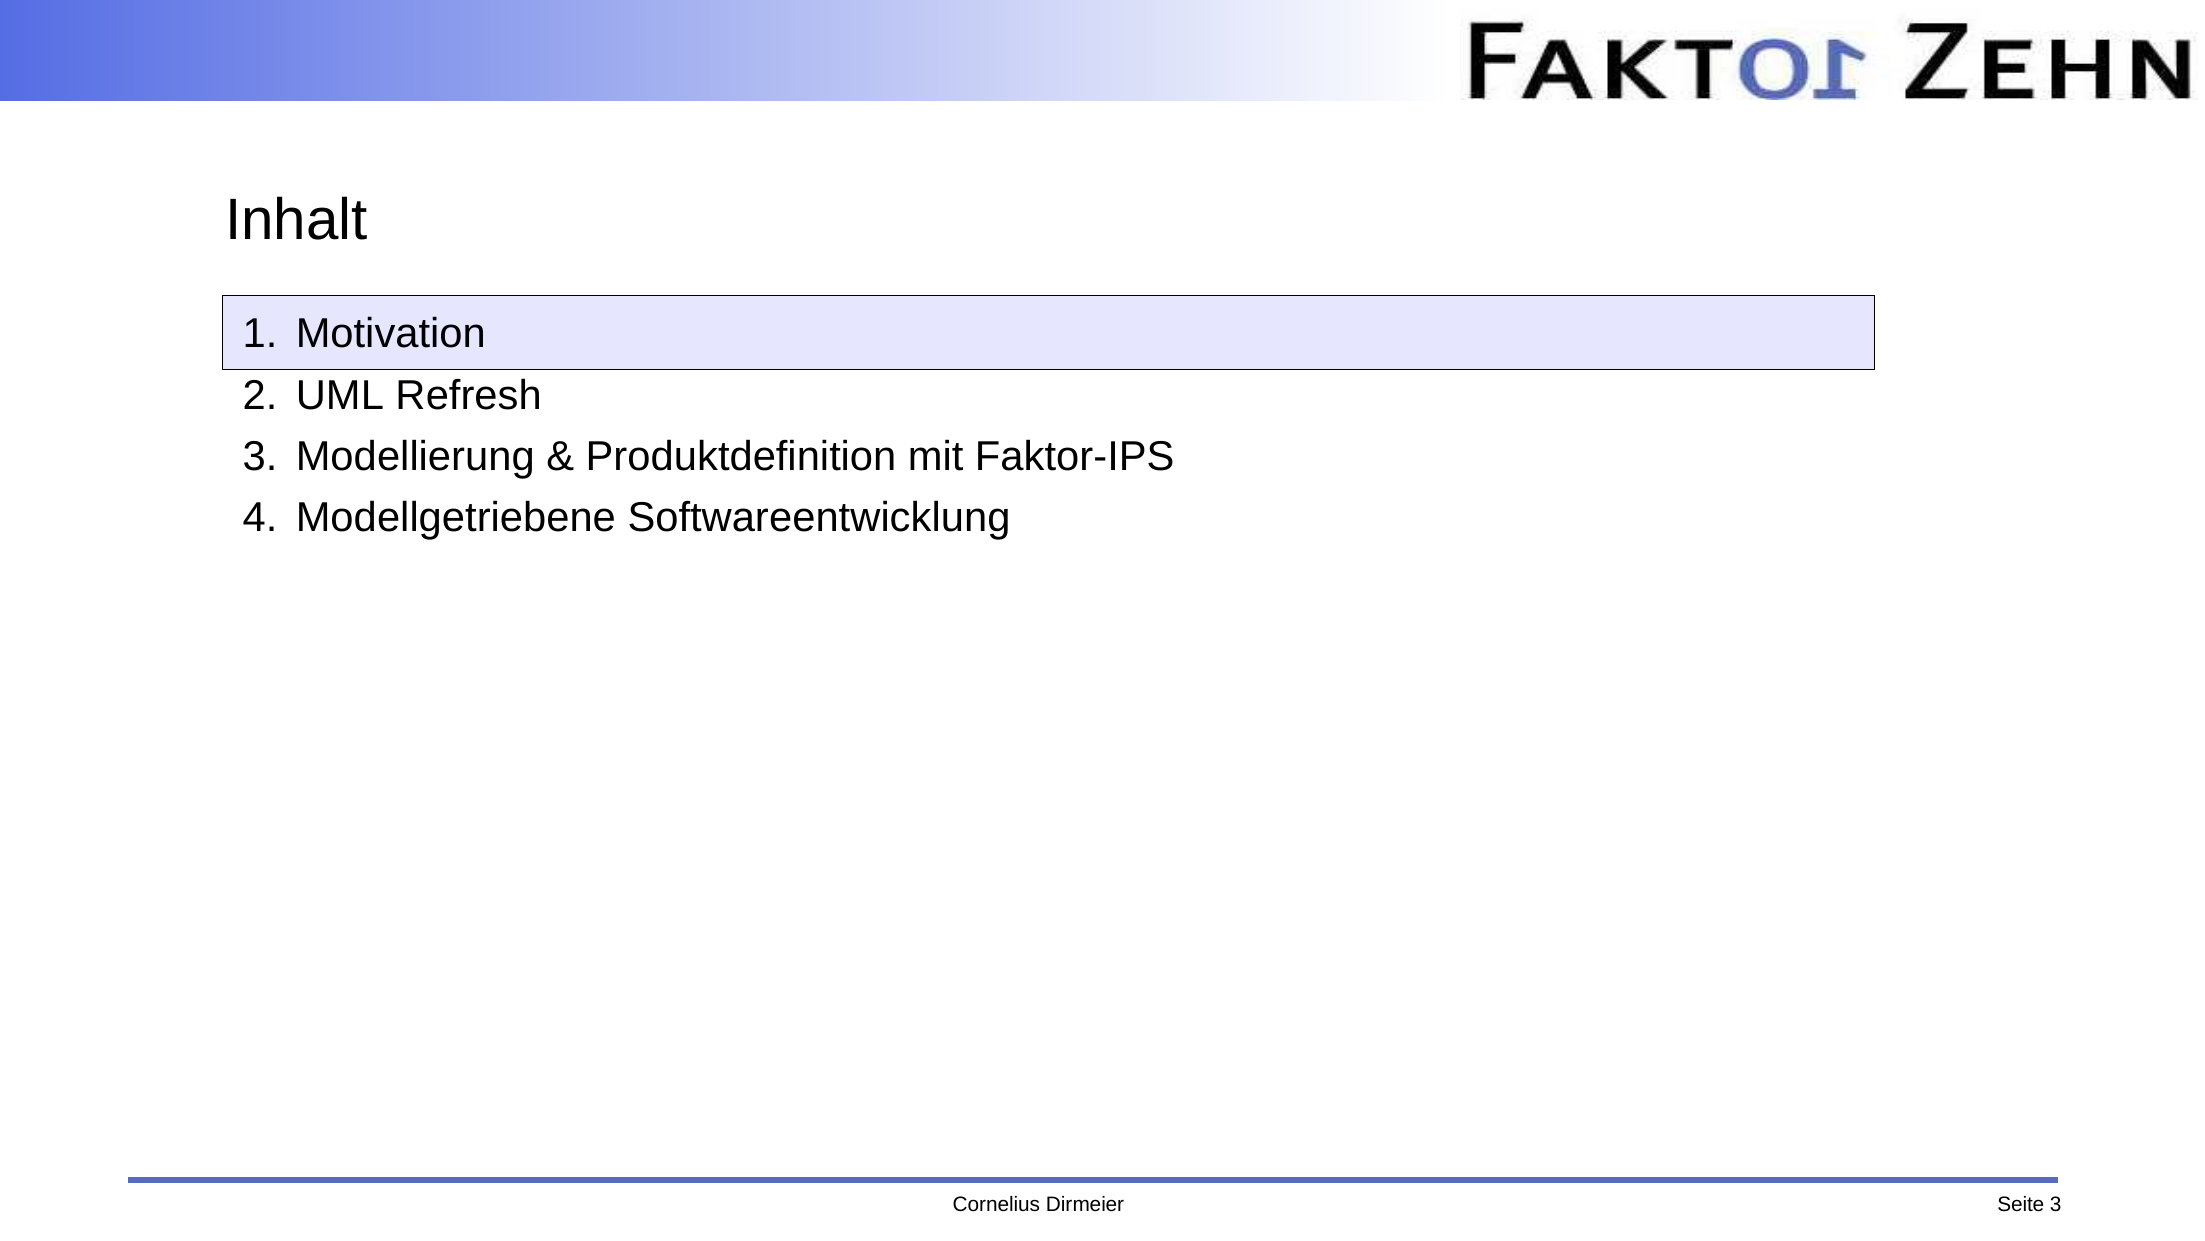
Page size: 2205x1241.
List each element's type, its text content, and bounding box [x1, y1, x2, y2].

picture [1460, 7, 2202, 100]
text_box [222, 295, 1875, 370]
list Motivation UML Refresh Modellierung & Produktdefinition mit Faktor-IPS Modellgetriebene Softwareentwicklung [225, 310, 1981, 1078]
title Inhalt [225, 142, 1981, 296]
